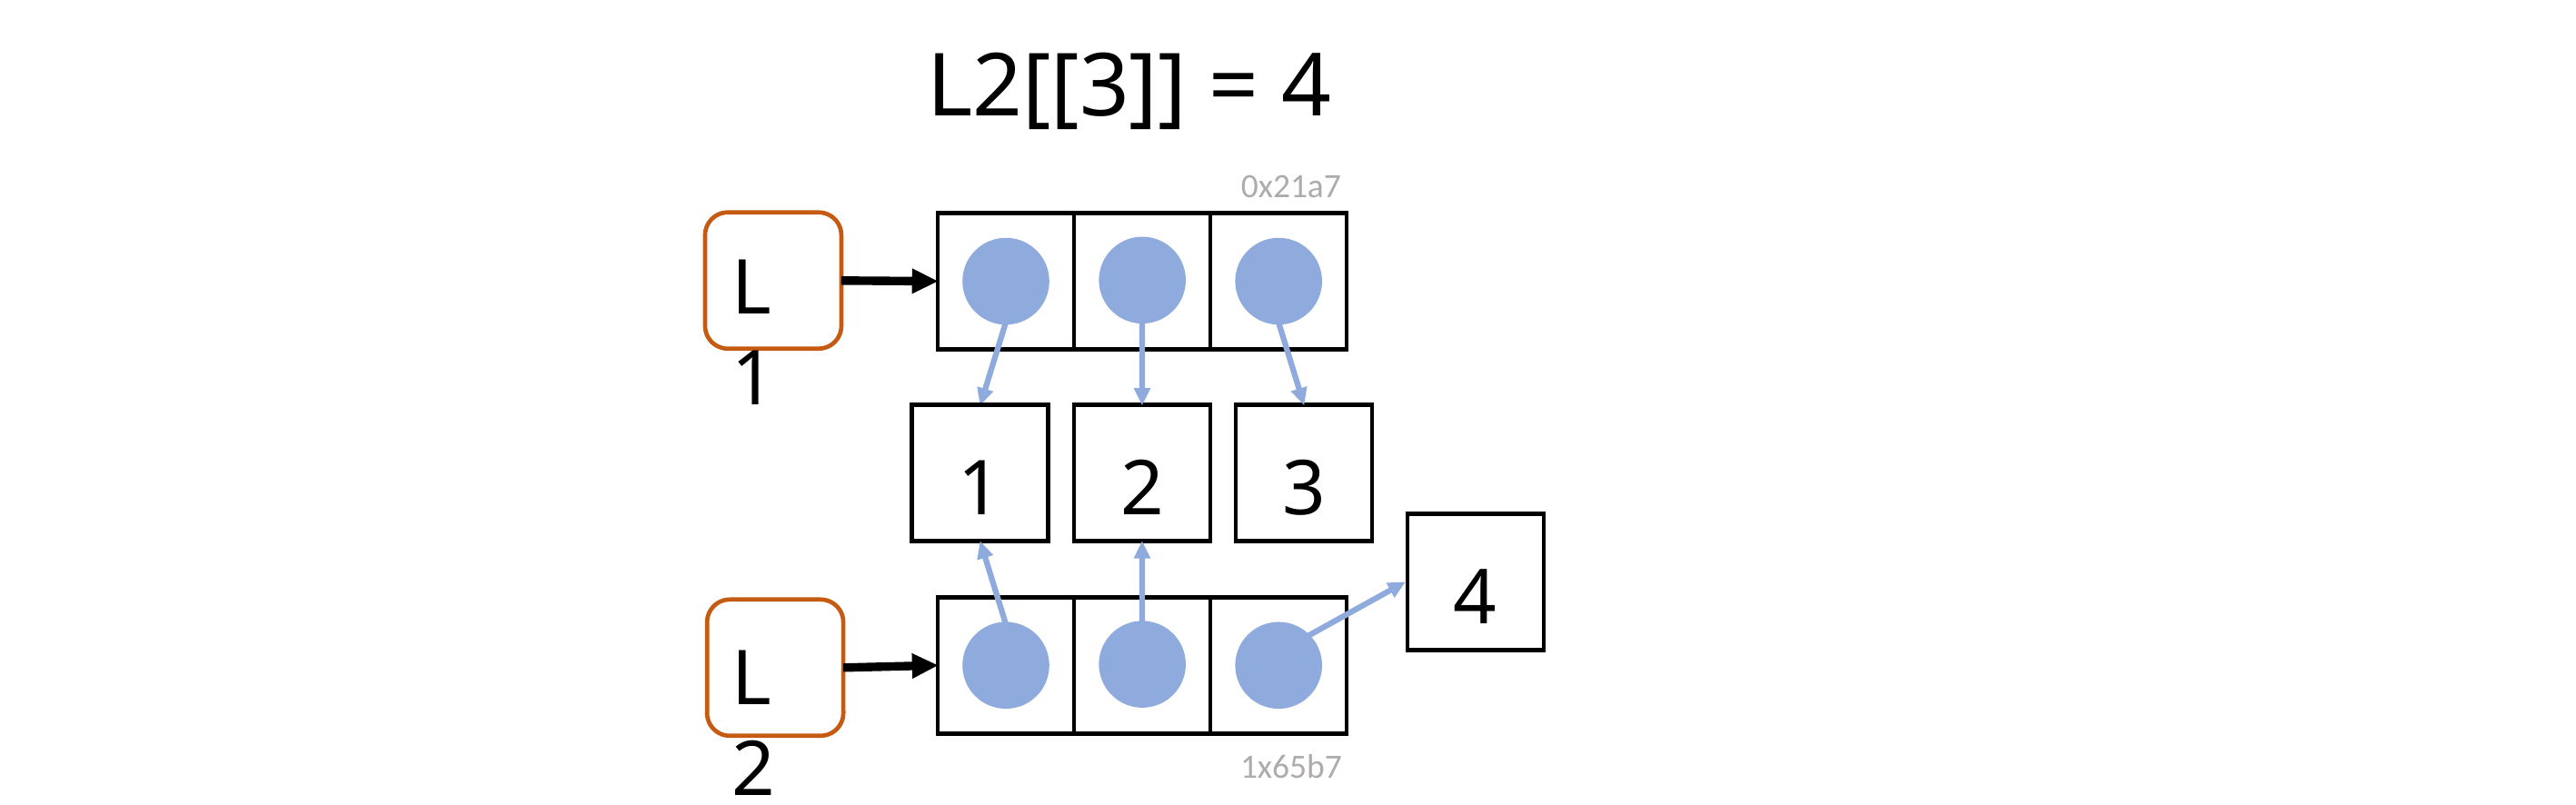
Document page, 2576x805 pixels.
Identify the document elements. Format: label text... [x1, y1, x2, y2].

text_box 1 [945, 432, 1016, 537]
text_box 3 [1268, 432, 1339, 537]
text_box L2 [718, 621, 826, 805]
text_box L2[[3]] = 4 [913, 22, 1346, 141]
text_box 4 [1440, 541, 1511, 646]
text_box 1 [1073, 404, 1210, 542]
text_box [707, 599, 844, 736]
text_box 1x65b7 [1227, 738, 1357, 792]
text_box 1 [911, 404, 1049, 542]
text_box L1 [718, 231, 826, 427]
text_box 2 [1107, 432, 1178, 537]
text_box [937, 213, 1347, 350]
text_box 1 [1236, 404, 1373, 542]
text_box 0x21a7 [1228, 156, 1356, 212]
text_box 1 [1407, 513, 1544, 651]
text_box [704, 212, 841, 348]
text_box [937, 597, 1347, 734]
